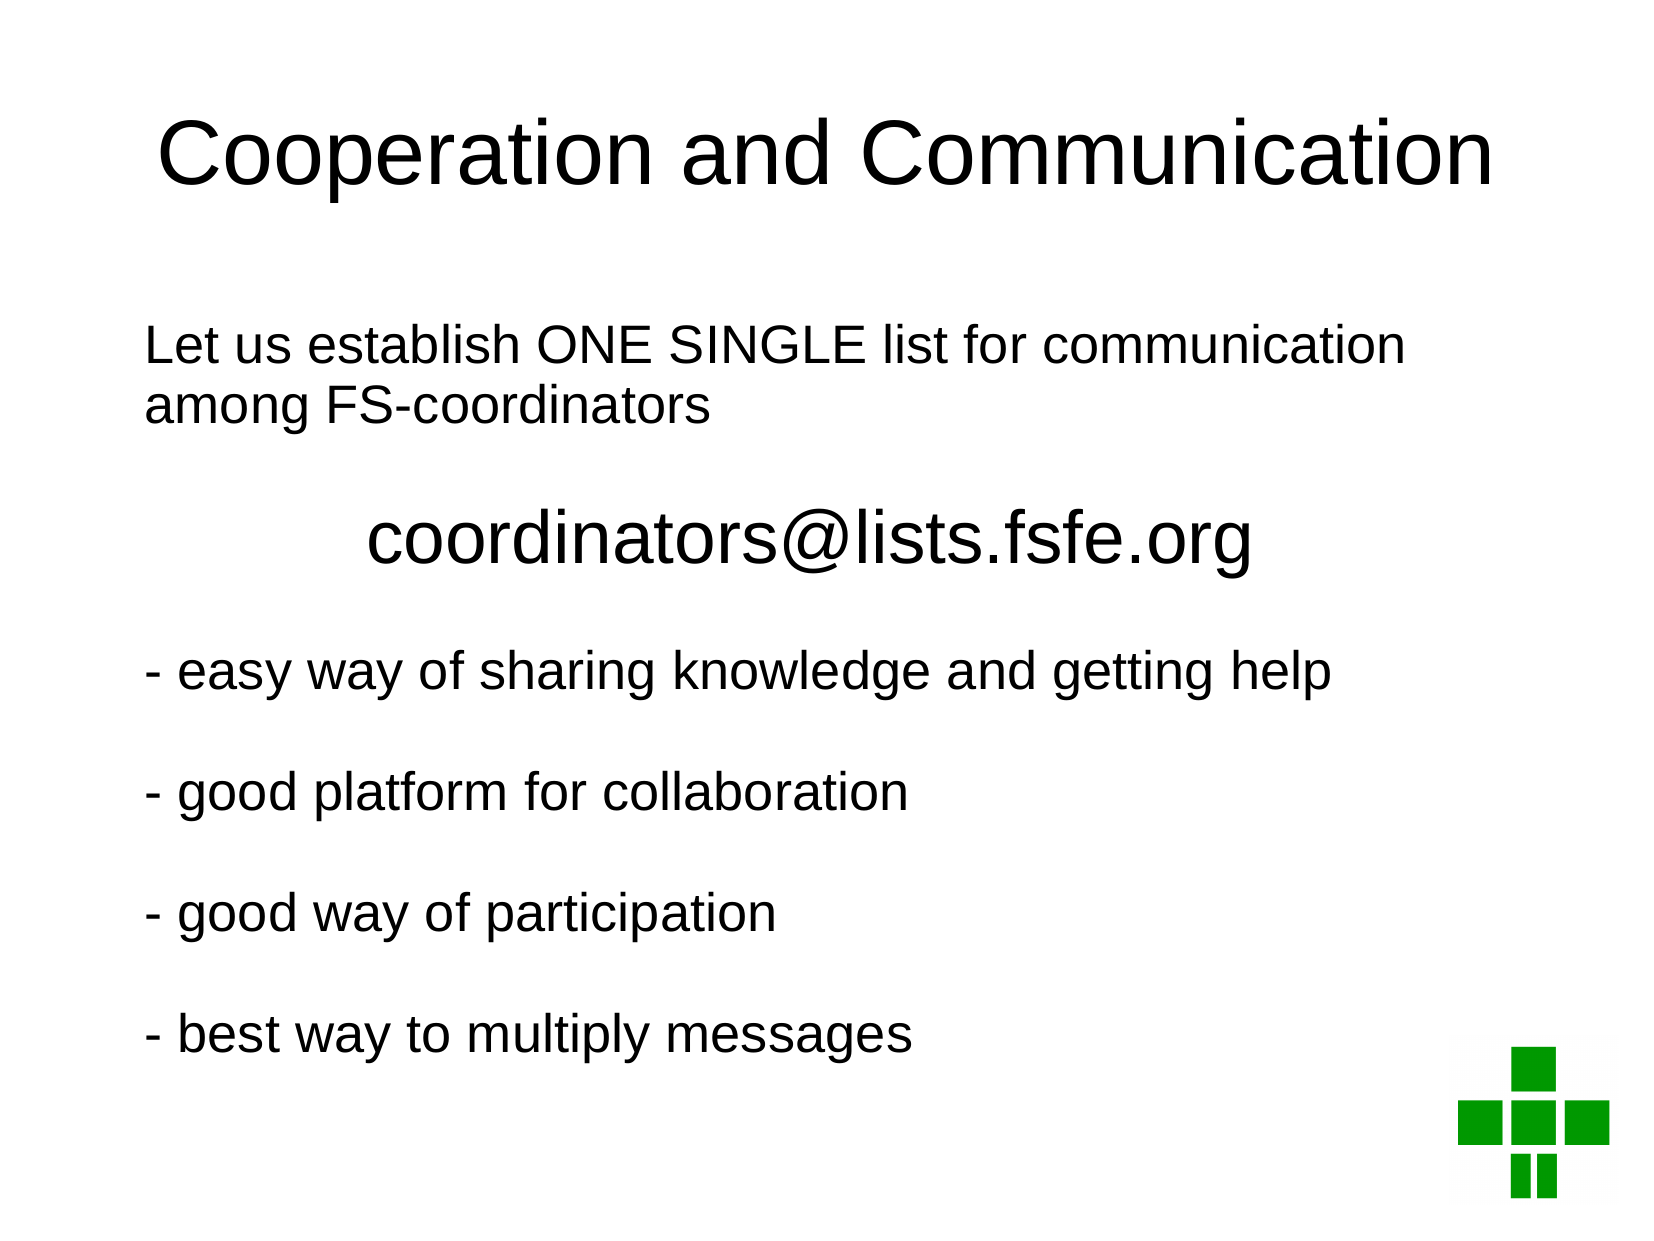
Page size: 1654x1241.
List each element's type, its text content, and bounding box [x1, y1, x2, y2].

text_box Let us establish ONE SINGLE list for communication among FS-coordinators coordinators@lists.fsfe.org - easy way of sharing knowledge and getting help - good platform for collaboration - good way of participation - best way to multiply messages [129, 307, 1477, 1133]
title Cooperation and Communication [82, 49, 1571, 257]
picture [1449, 1035, 1619, 1205]
